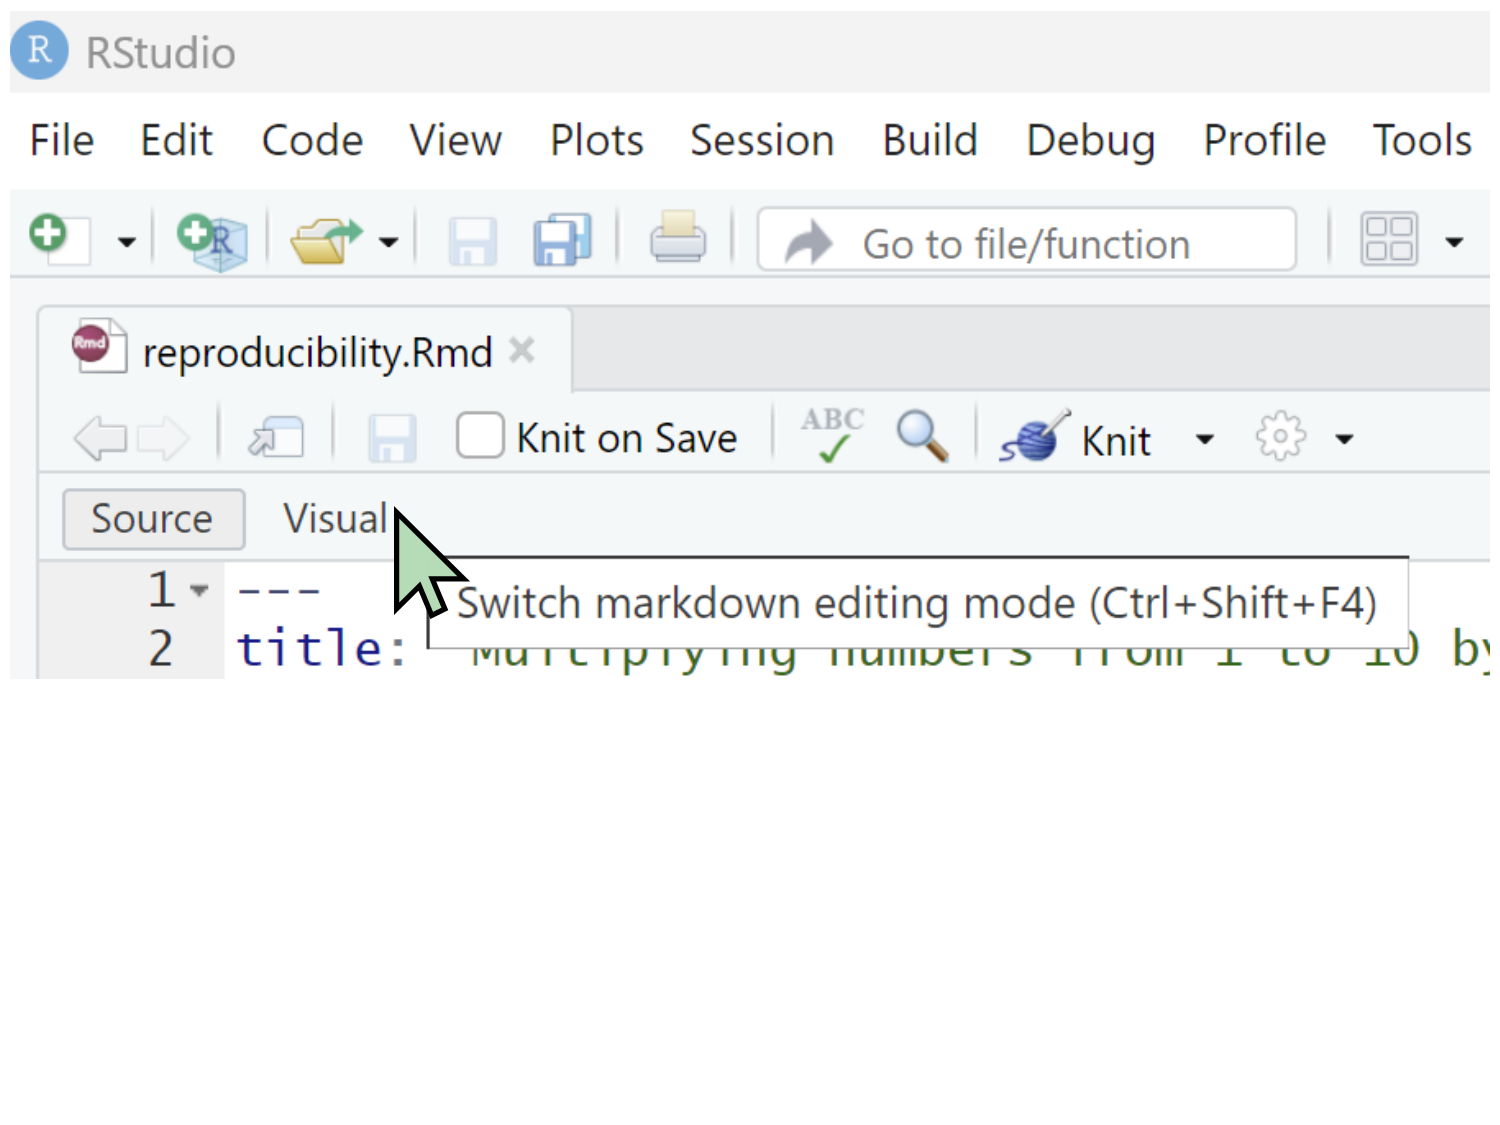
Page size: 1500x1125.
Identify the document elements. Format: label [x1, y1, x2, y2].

picture [10, 11, 1490, 679]
